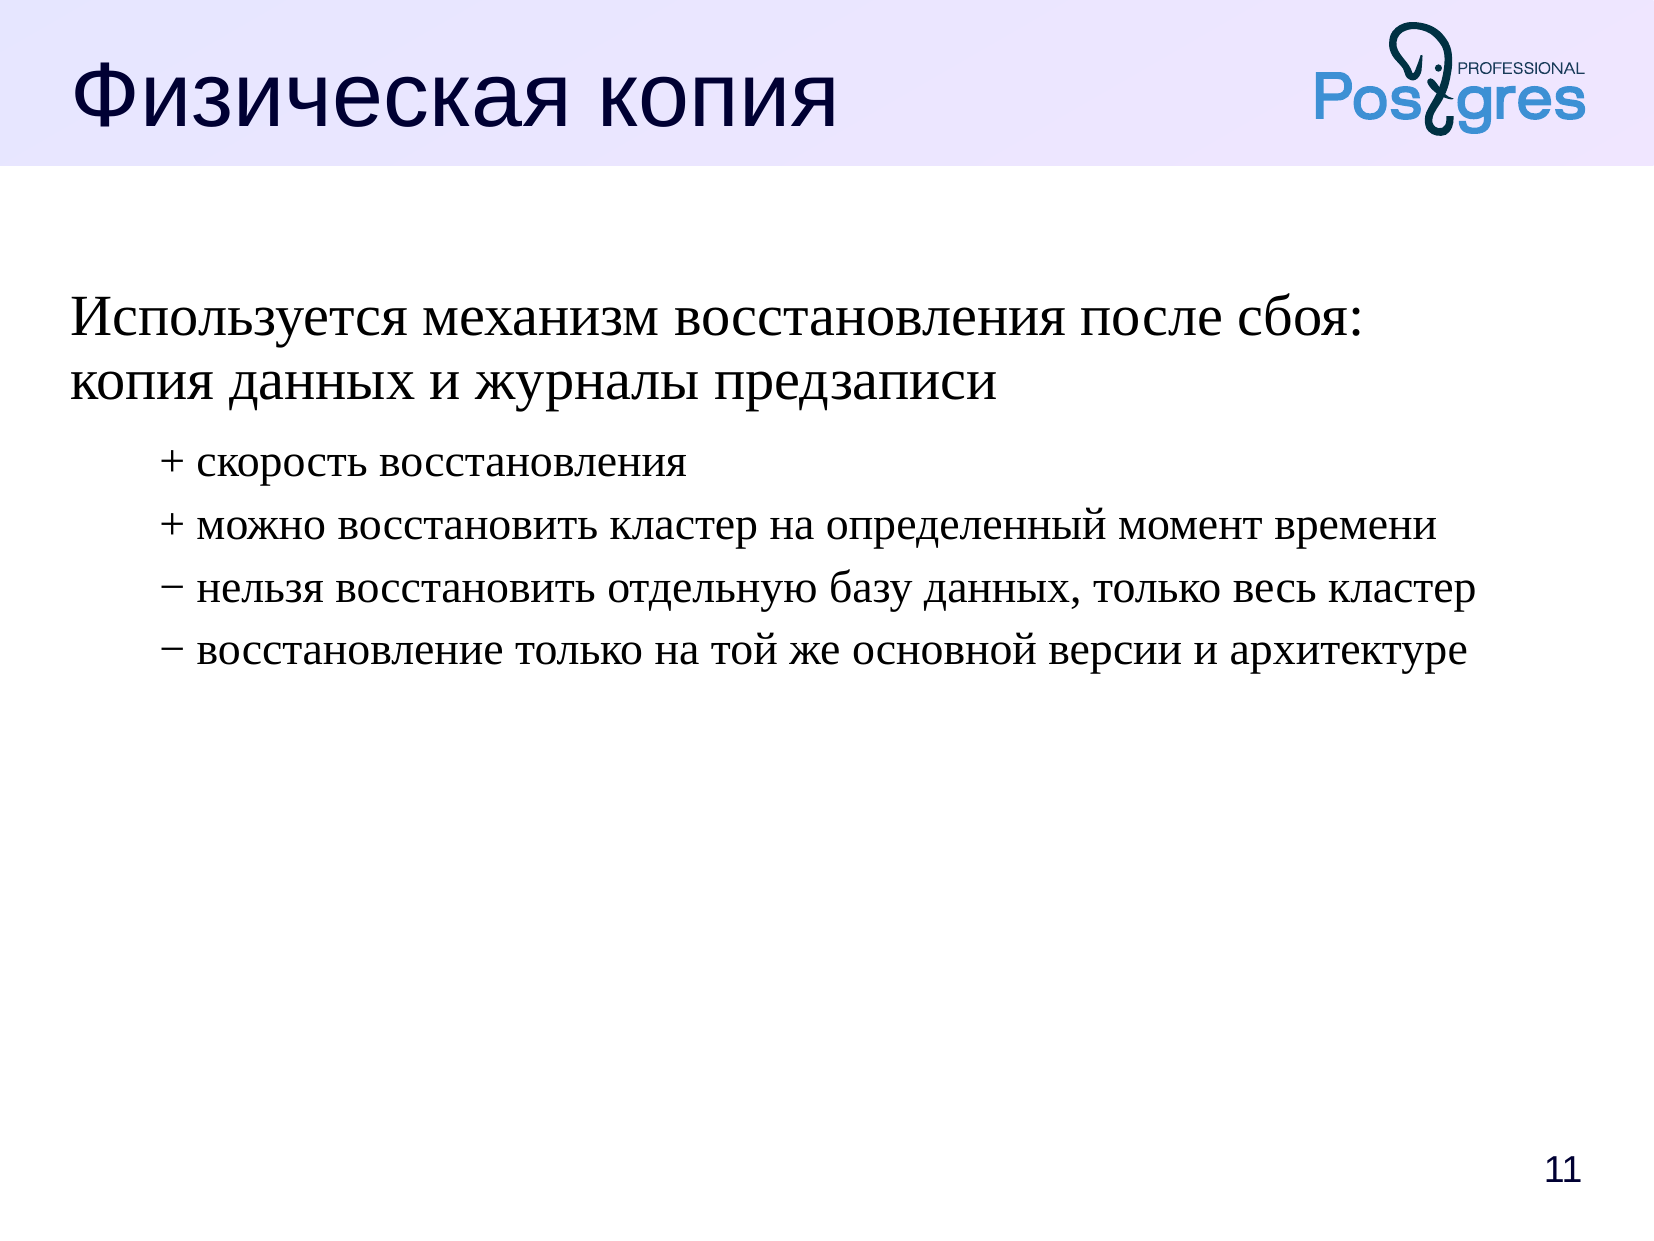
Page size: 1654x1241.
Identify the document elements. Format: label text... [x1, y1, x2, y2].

list Используется механизм восстановления после сбоя: копия данных и журналы предзаписи + скорость восстановления + можно восстановить кластер на определенный момент времени − нельзя восстановить отдельную базу данных, только весь кластер − восстановление только на той же основной версии и архитектуре [70, 283, 1583, 1134]
title Физическая копия [70, 43, 1241, 147]
